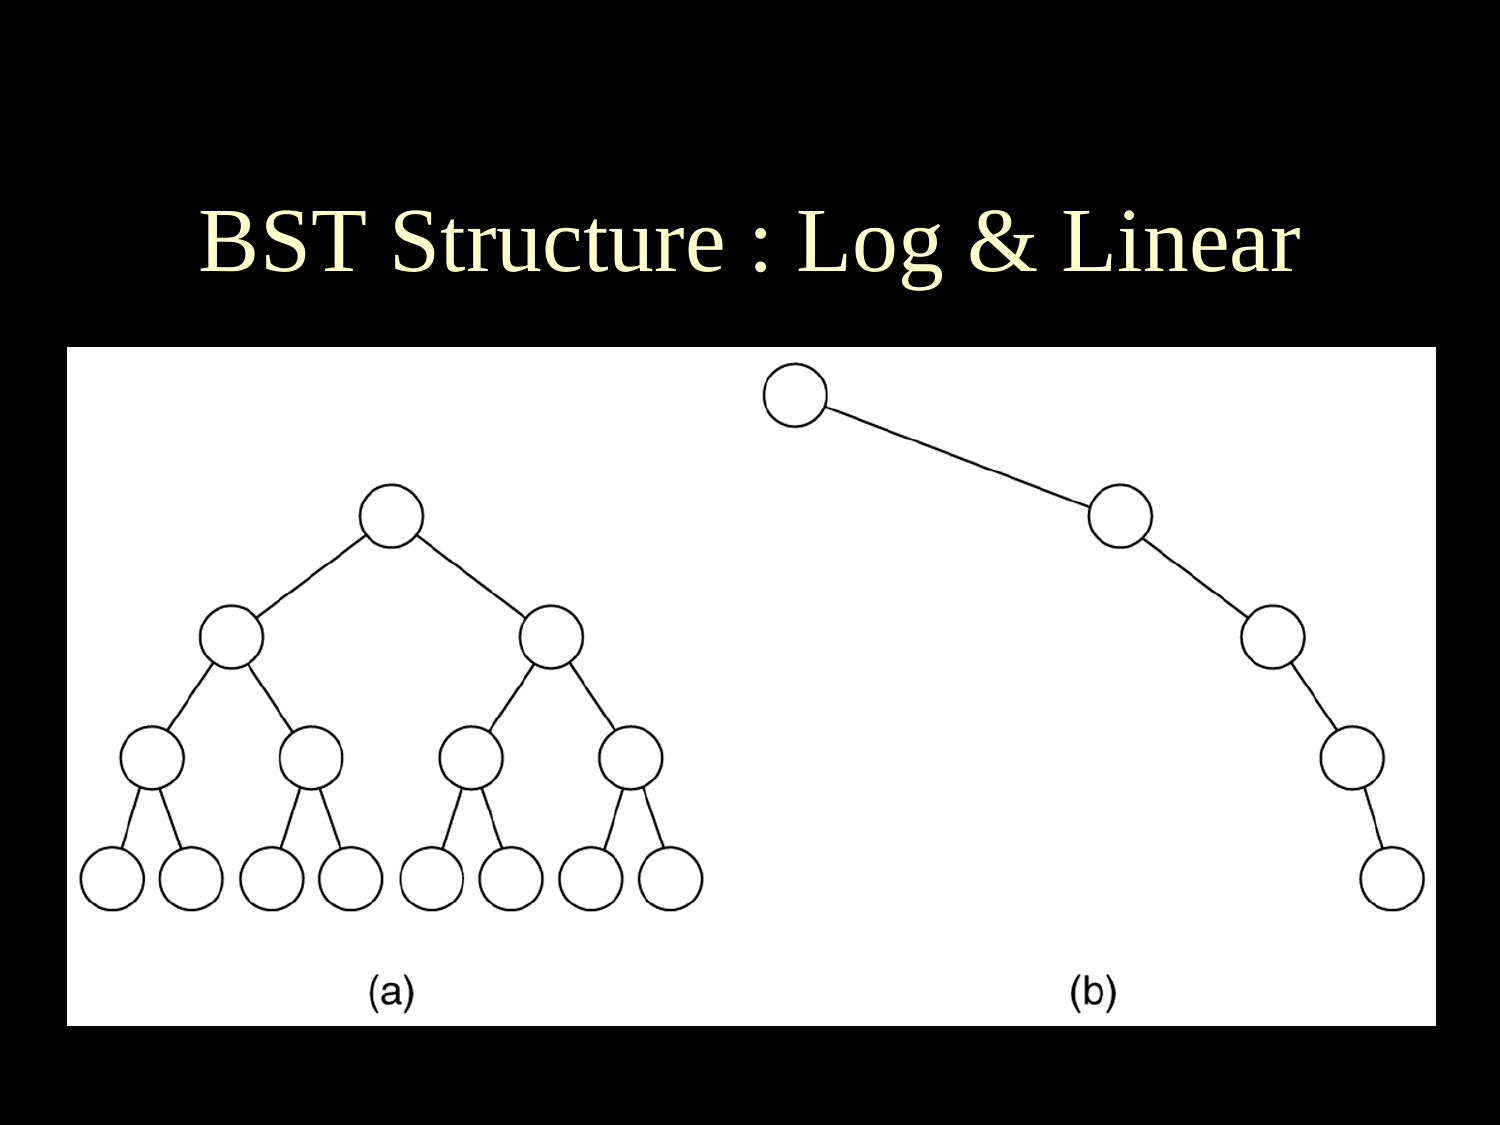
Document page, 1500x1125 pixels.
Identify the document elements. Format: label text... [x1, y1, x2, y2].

picture [67, 347, 1436, 1026]
title BST Structure : Log & Linear [22, 145, 1480, 336]
